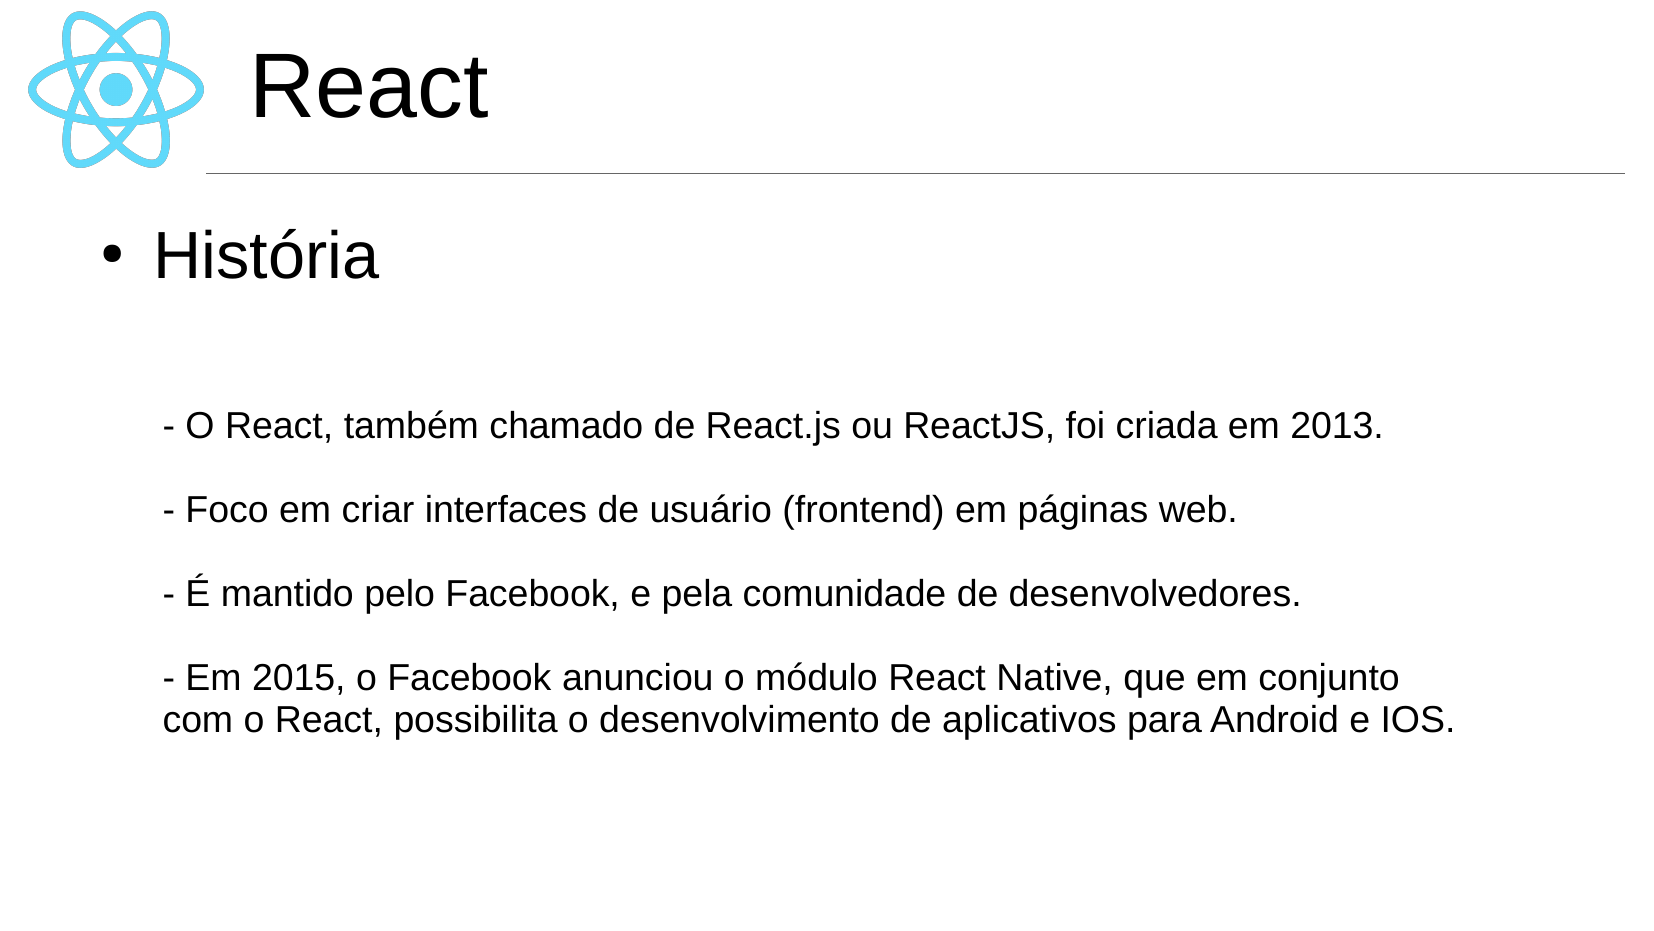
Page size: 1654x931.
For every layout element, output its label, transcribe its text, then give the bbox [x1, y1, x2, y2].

title React [292, 7, 1654, 164]
list História [82, 217, 1571, 298]
text_box - O React, também chamado de React.js ou ReactJS, foi criada em 2013. - Foco em criar interfaces de usuário (frontend) em páginas web. - É mantido pelo Facebook, e pela comunidade de desenvolvedores. - Em 2015, o Facebook anunciou o módulo React Native, que em conjunto com o React, possibilita o desenvolvimento de aplicativos para Android e IOS. [147, 397, 1654, 768]
picture [0, 0, 292, 207]
